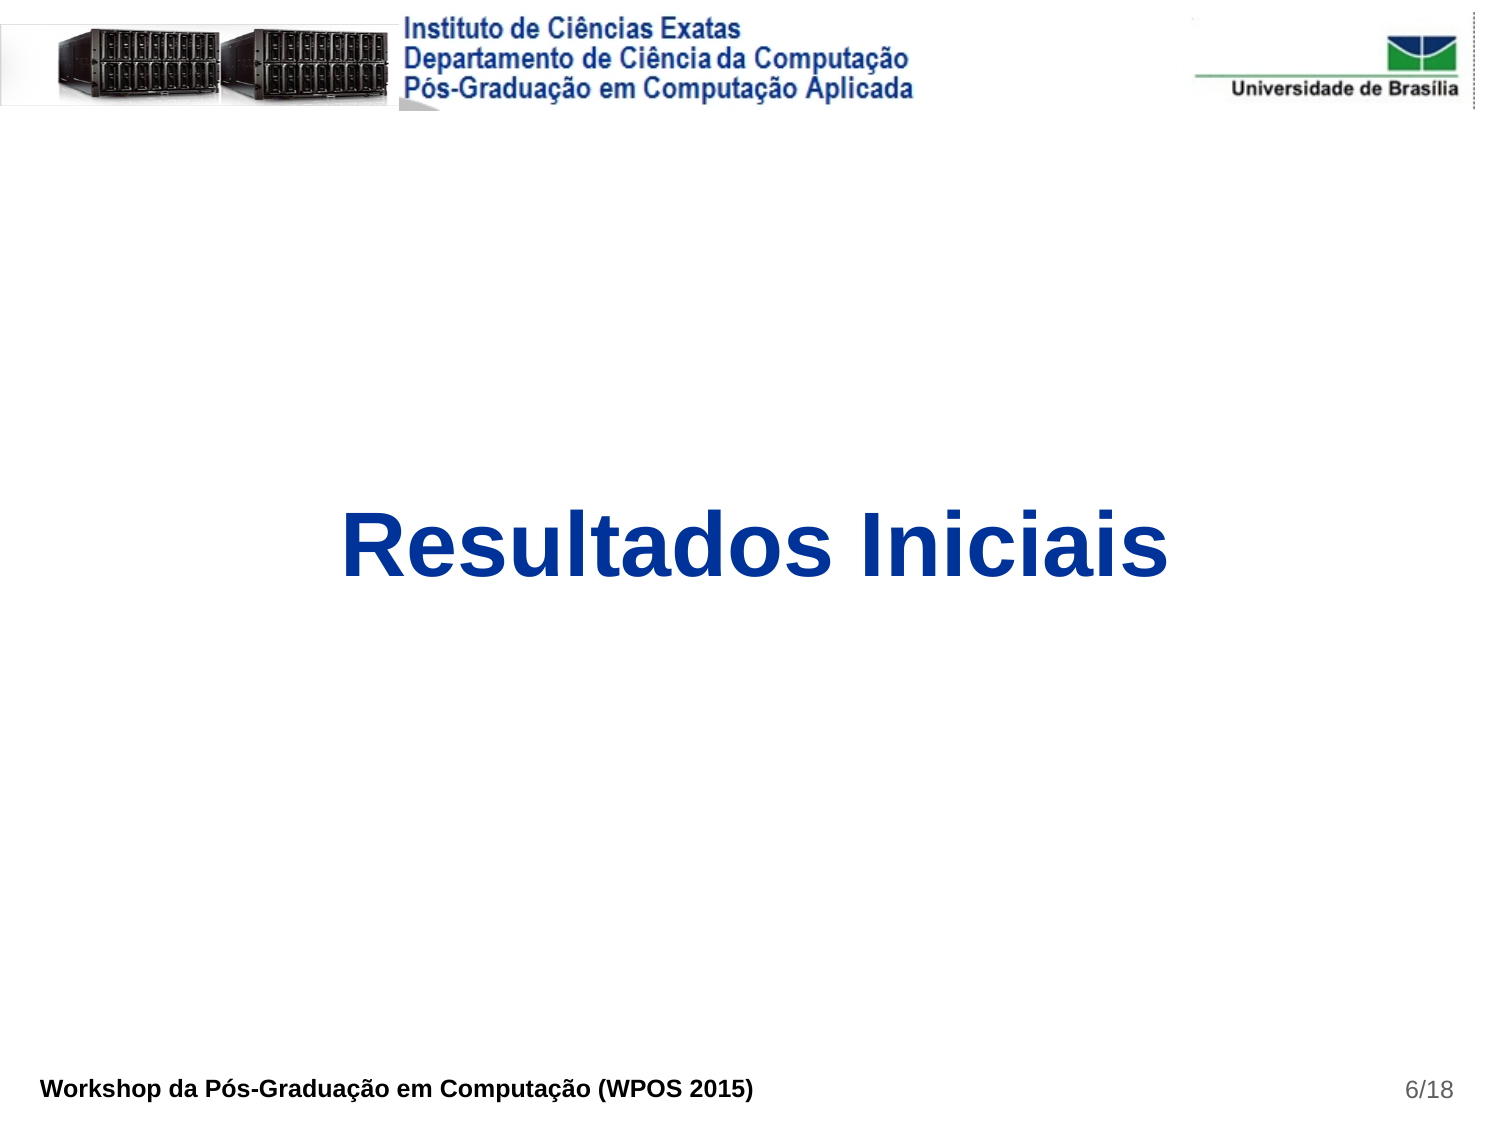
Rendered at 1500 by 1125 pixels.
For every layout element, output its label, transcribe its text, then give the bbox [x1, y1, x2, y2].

picture [0, 12, 1475, 111]
text_box Workshop da Pós-Graduação em Computação (WPOS 2015) [24, 1049, 1381, 1125]
text_box <number>/18 [1381, 1049, 1487, 1125]
title Resultados Iniciais [212, 484, 1264, 605]
